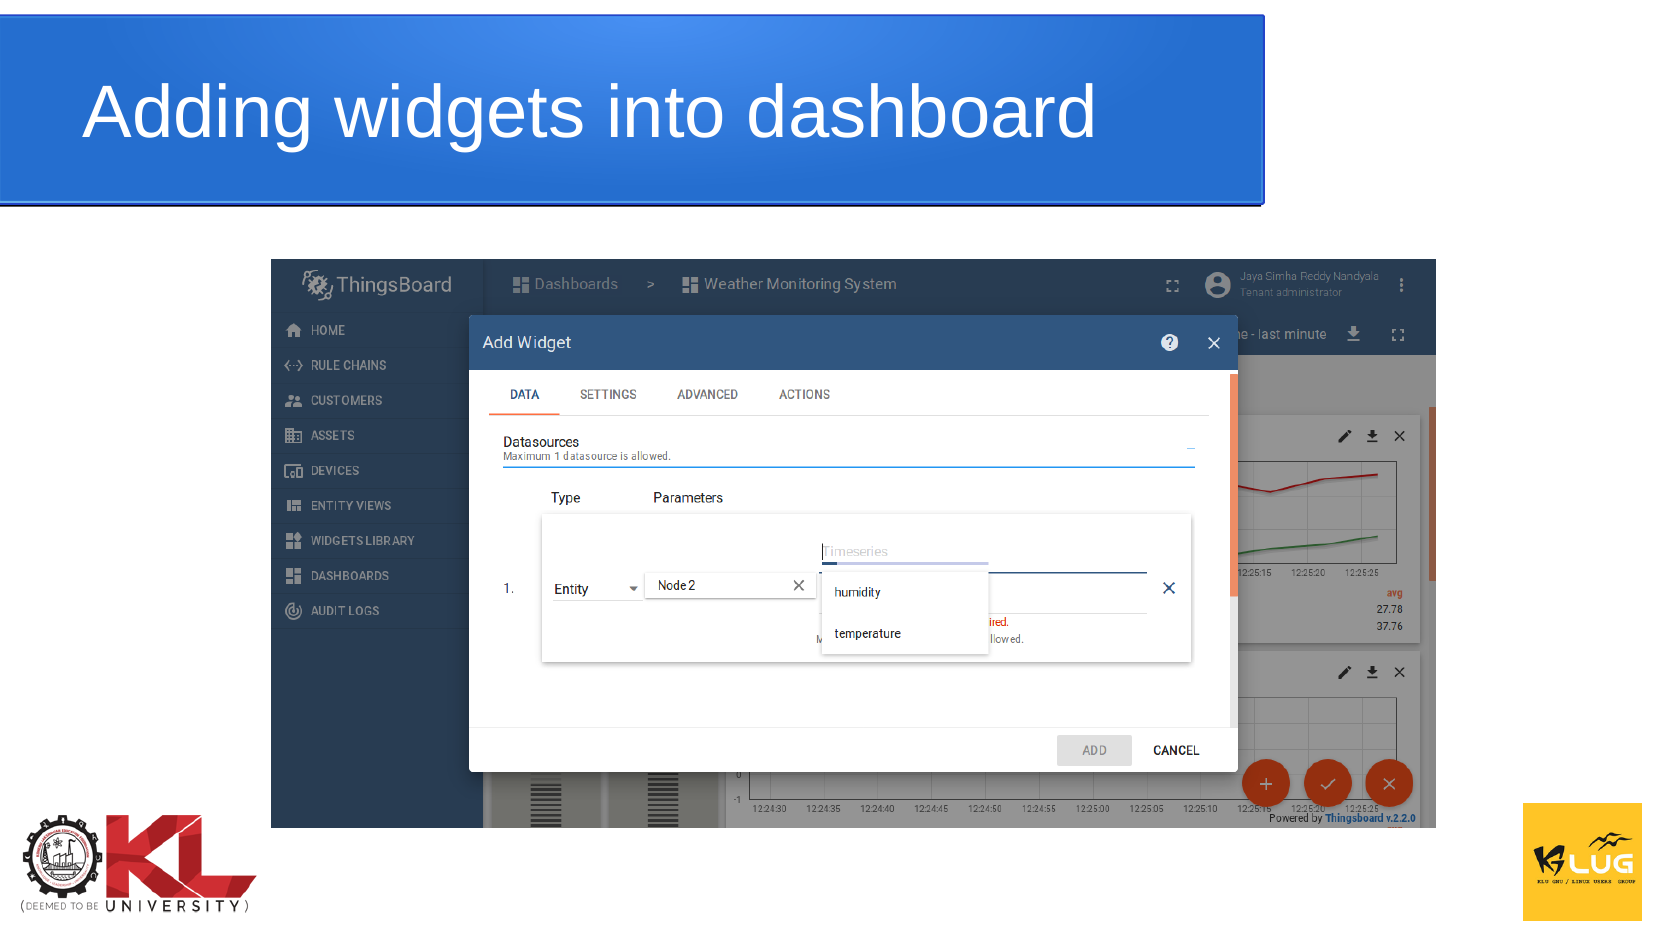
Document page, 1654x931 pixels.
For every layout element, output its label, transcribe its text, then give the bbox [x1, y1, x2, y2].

title Adding widgets into dashboard [82, 35, 1235, 189]
picture [1523, 803, 1642, 922]
picture [10, 803, 260, 922]
picture [271, 259, 1436, 828]
